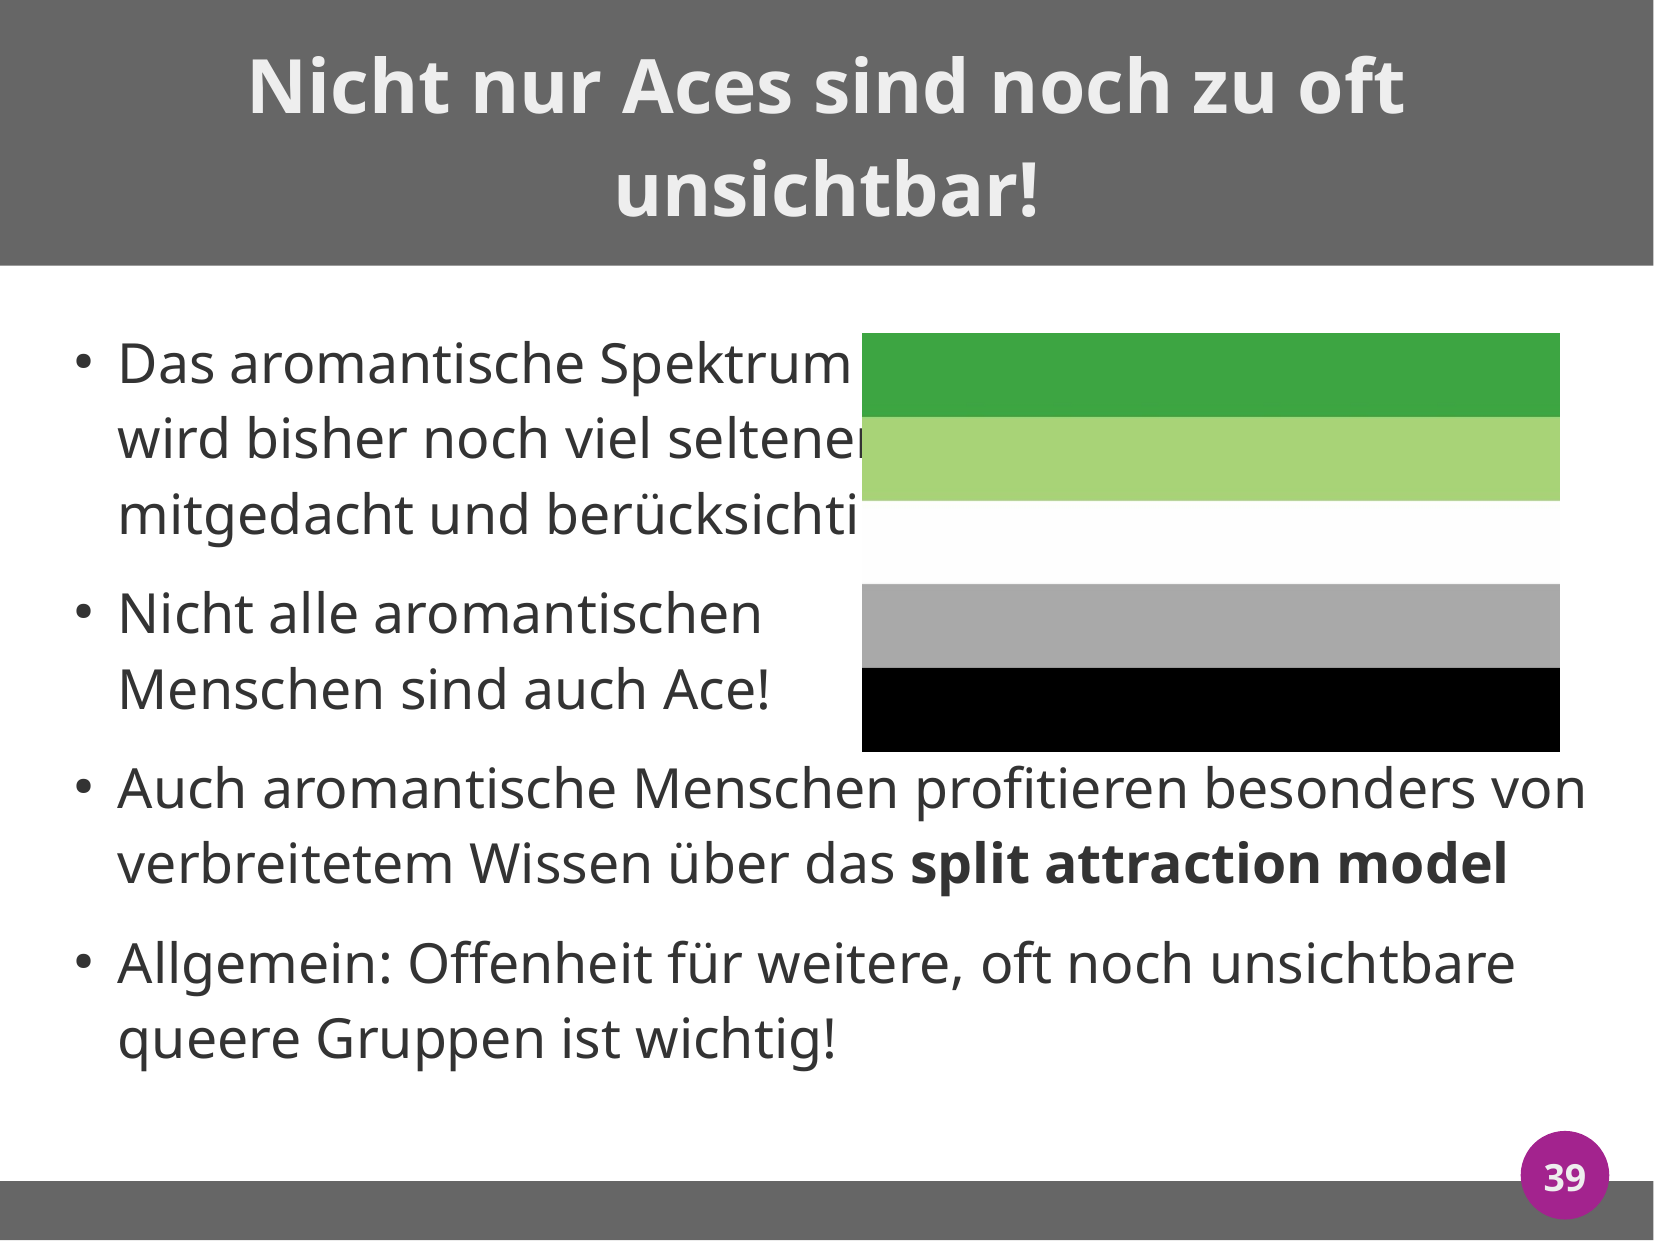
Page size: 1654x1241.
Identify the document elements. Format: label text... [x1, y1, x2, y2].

list Das aromantische Spektrum wird bisher noch viel seltener mitgedacht und berücksichtigt Nicht alle aromantischen Menschen sind auch Ace! Auch aromantische Menschen profitieren besonders von verbreitetem Wissen über das split attraction model Allgemein: Offenheit für weitere, oft noch unsichtbare queere Gruppen ist wichtig! [59, 324, 1595, 1152]
title Nicht nur Aces sind noch zu oft unsichtbar! [59, 11, 1595, 260]
picture [862, 333, 1560, 752]
